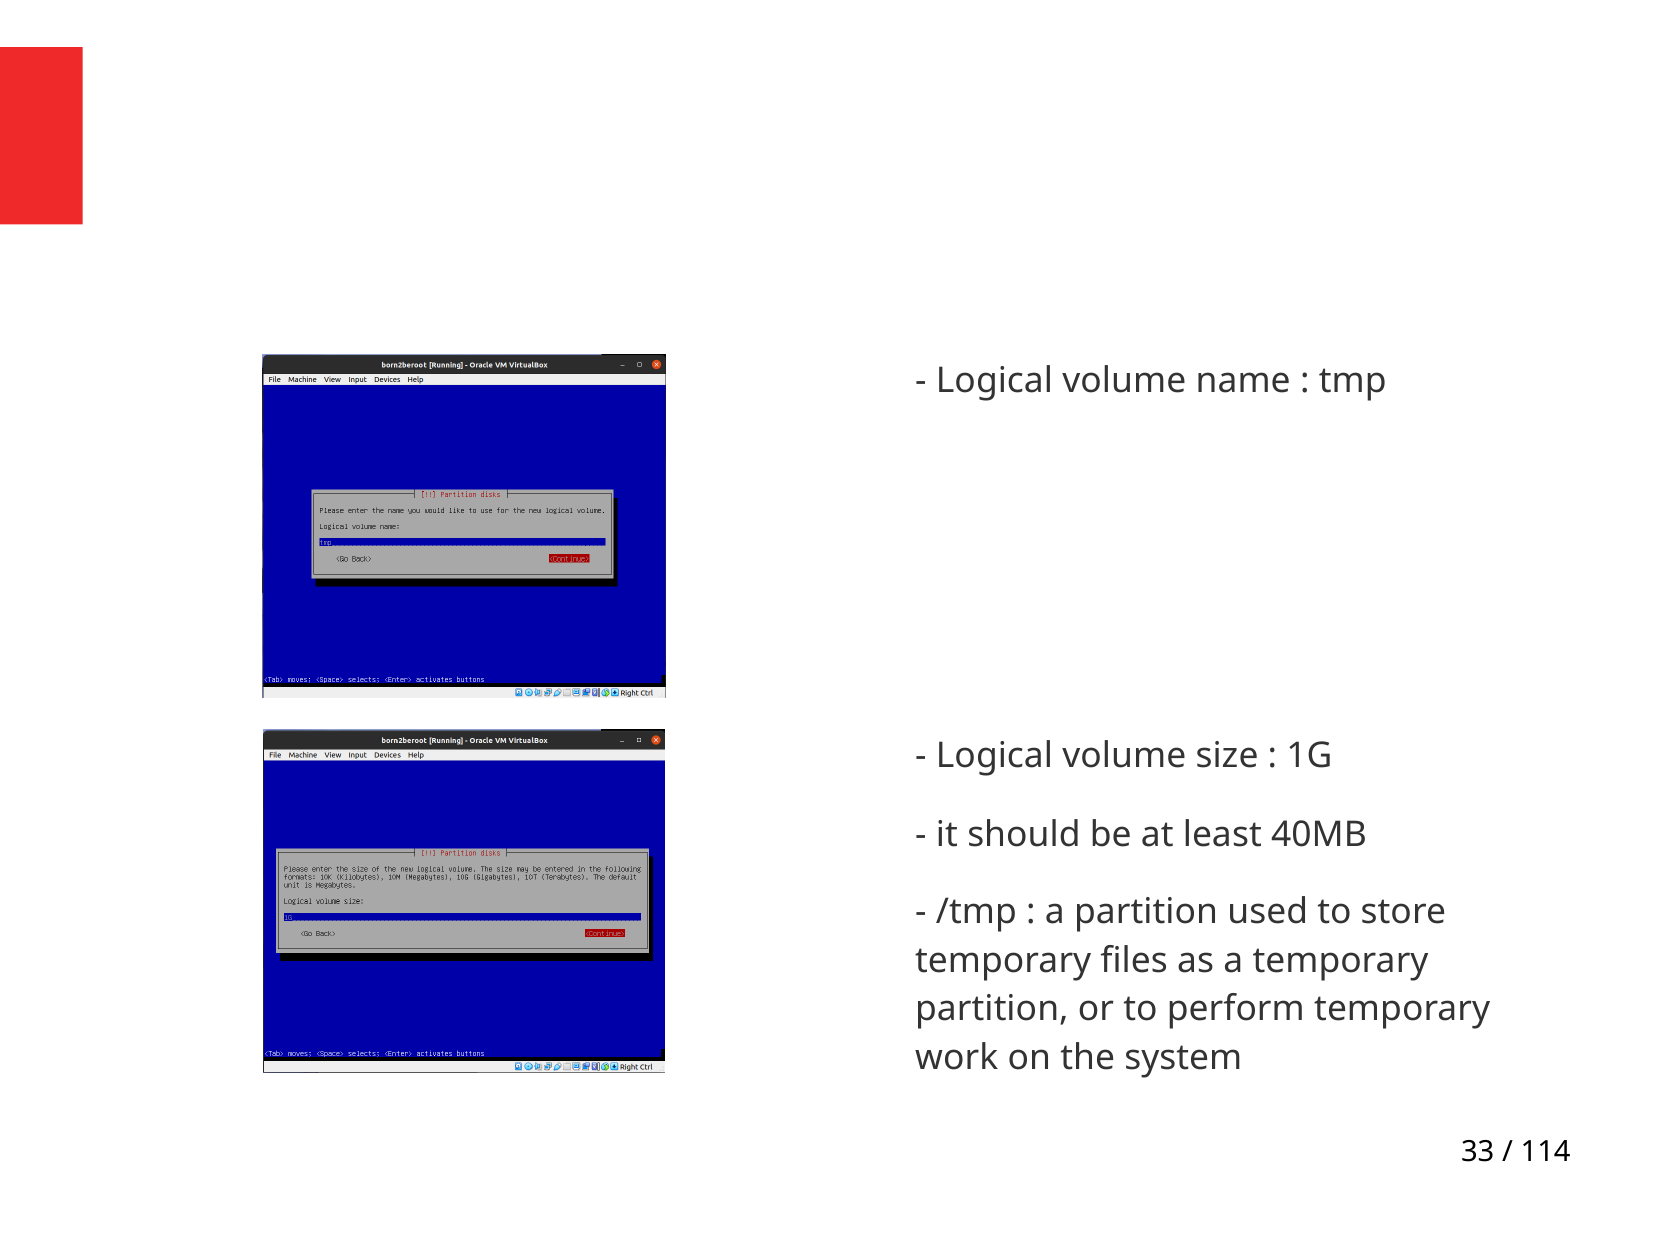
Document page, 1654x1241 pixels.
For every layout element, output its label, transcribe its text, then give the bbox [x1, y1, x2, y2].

list - Logical volume size : 1G - it should be at least 40MB - /tmp : a partition used to store temporary files as a temporary partition, or to perform temporary work on the system [844, 730, 1536, 1074]
picture [263, 729, 665, 1074]
list - Logical volume name : tmp [844, 354, 1536, 698]
picture [262, 354, 666, 698]
